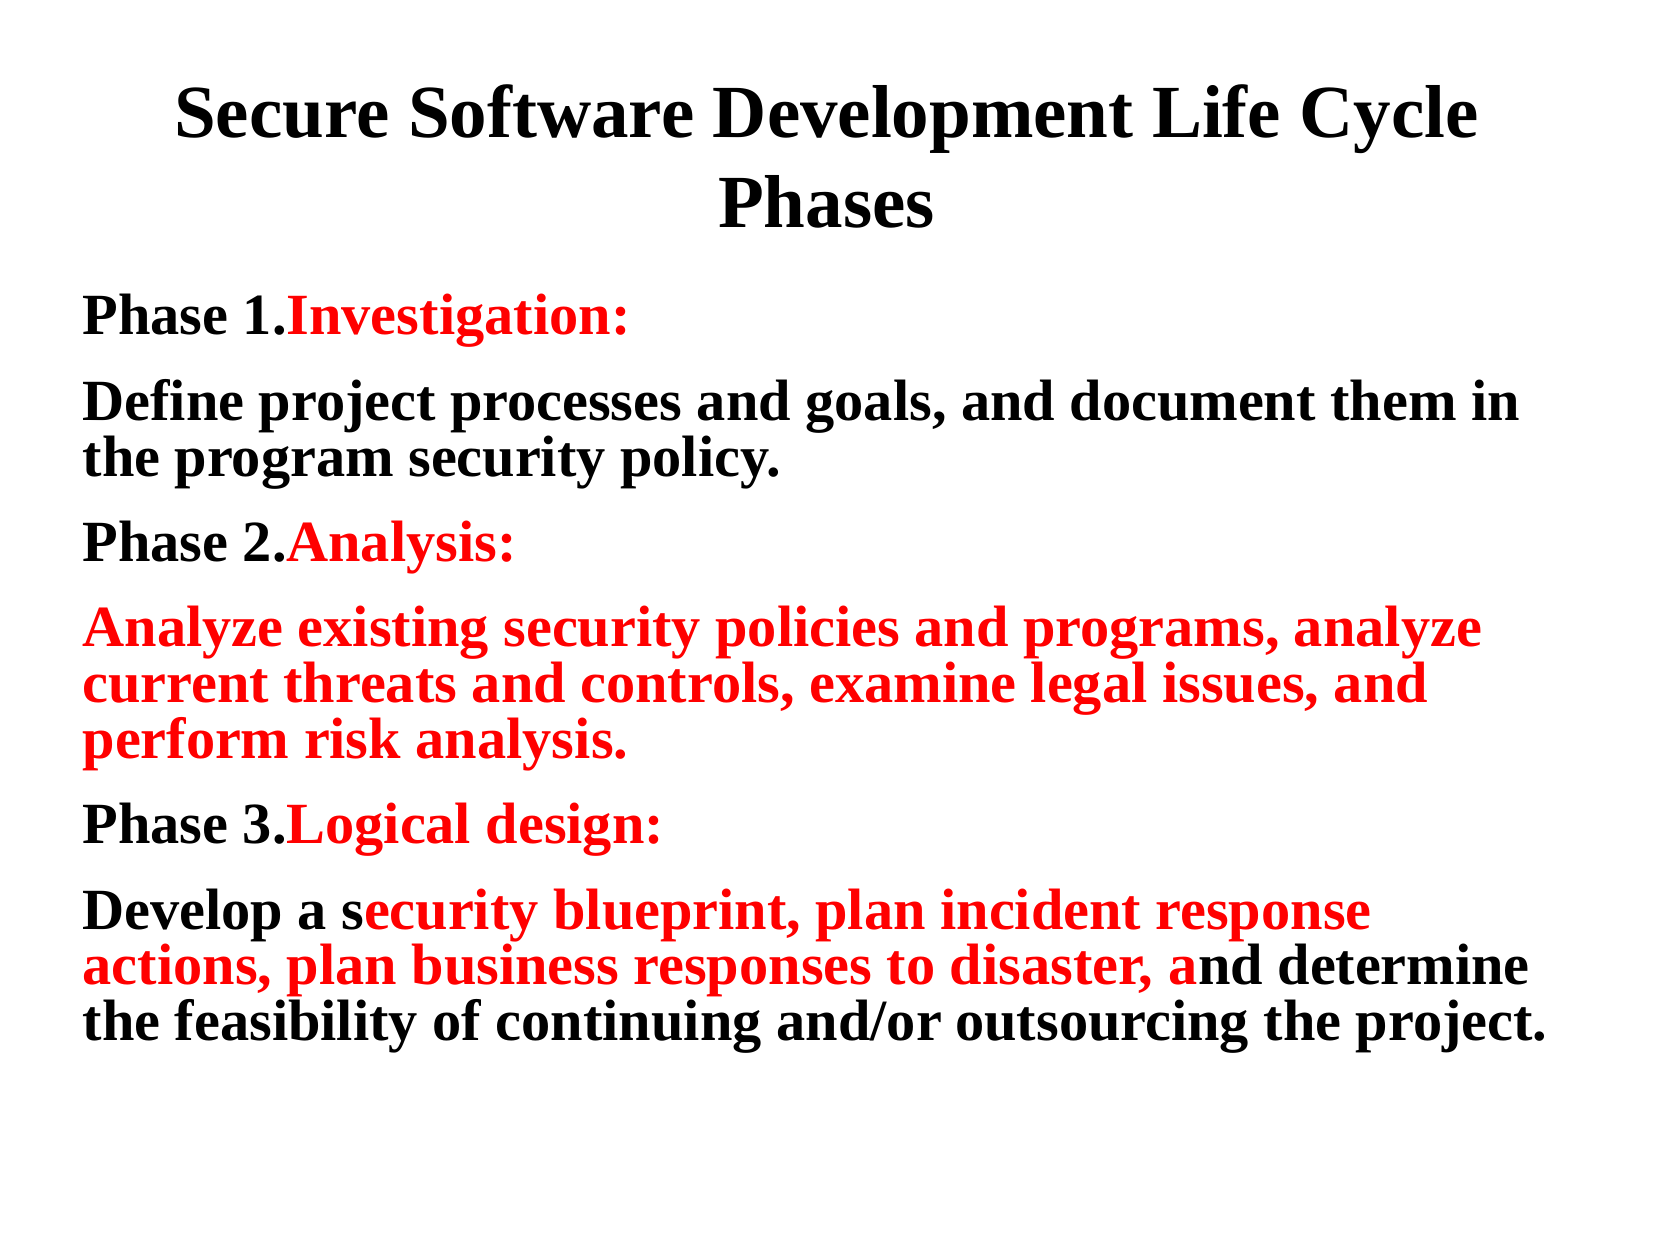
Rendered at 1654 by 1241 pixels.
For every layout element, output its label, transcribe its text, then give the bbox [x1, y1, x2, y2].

title Secure Software Development Life Cycle Phases [82, 49, 1571, 257]
list Phase 1.Investigation: Define project processes and goals, and document them in the program security policy. Phase 2.Analysis: Analyze existing security policies and programs, analyze current threats and controls, examine legal issues, and perform risk analysis. Phase 3.Logical design: Develop a security blueprint, plan incident response actions, plan business responses to disaster, and determine the feasibility of continuing and/or outsourcing the project. [82, 290, 1571, 1156]
